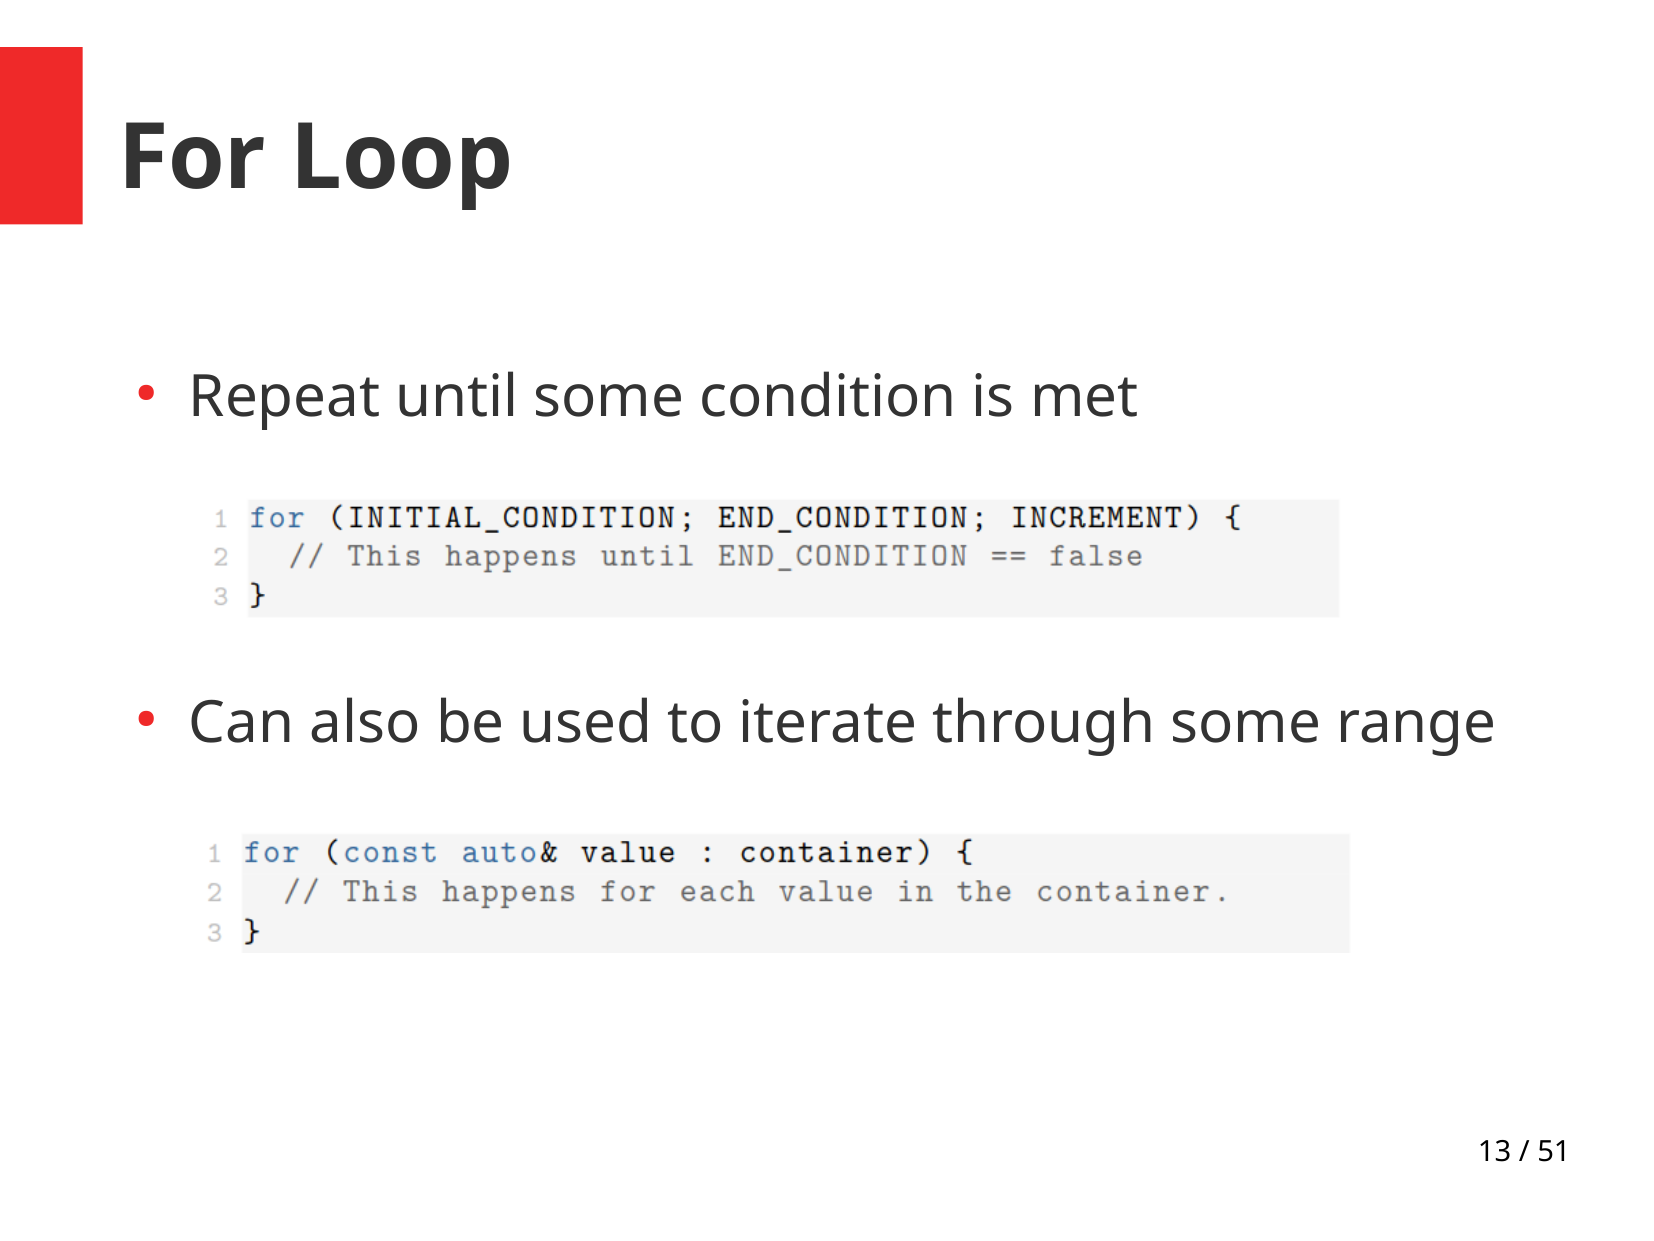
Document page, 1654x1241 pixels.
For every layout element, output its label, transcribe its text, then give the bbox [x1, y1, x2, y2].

list Repeat until some condition is met Can also be used to iterate through some range [118, 354, 1536, 1074]
title For Loop [118, 49, 1571, 257]
picture [200, 826, 1359, 953]
picture [212, 496, 1347, 619]
